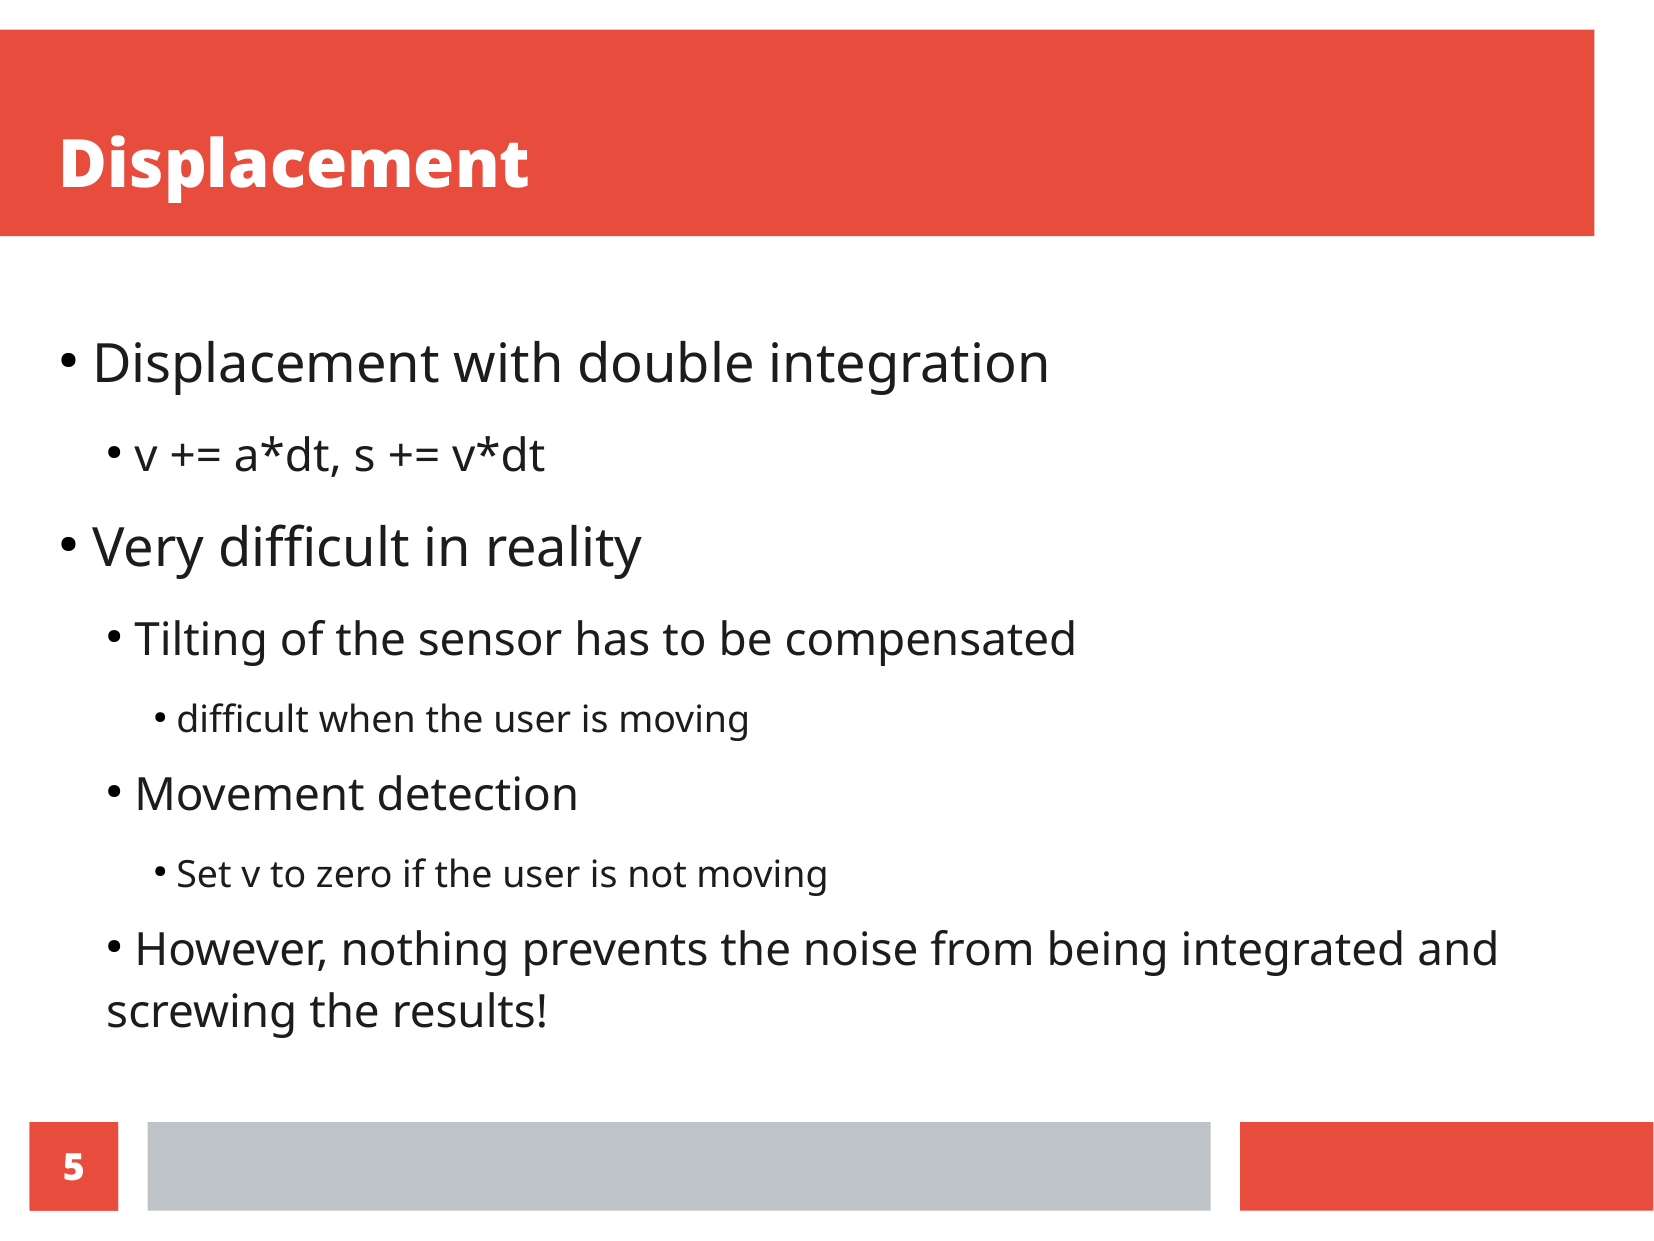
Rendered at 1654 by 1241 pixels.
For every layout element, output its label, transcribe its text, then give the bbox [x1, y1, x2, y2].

title Displacement [59, 59, 1595, 207]
list Displacement with double integration v += a*dt, s += v*dt Very difficult in reality Tilting of the sensor has to be compensated difficult when the user is moving Movement detection Set v to zero if the user is not moving However, nothing prevents the noise from being integrated and screwing the results! [59, 324, 1565, 1093]
